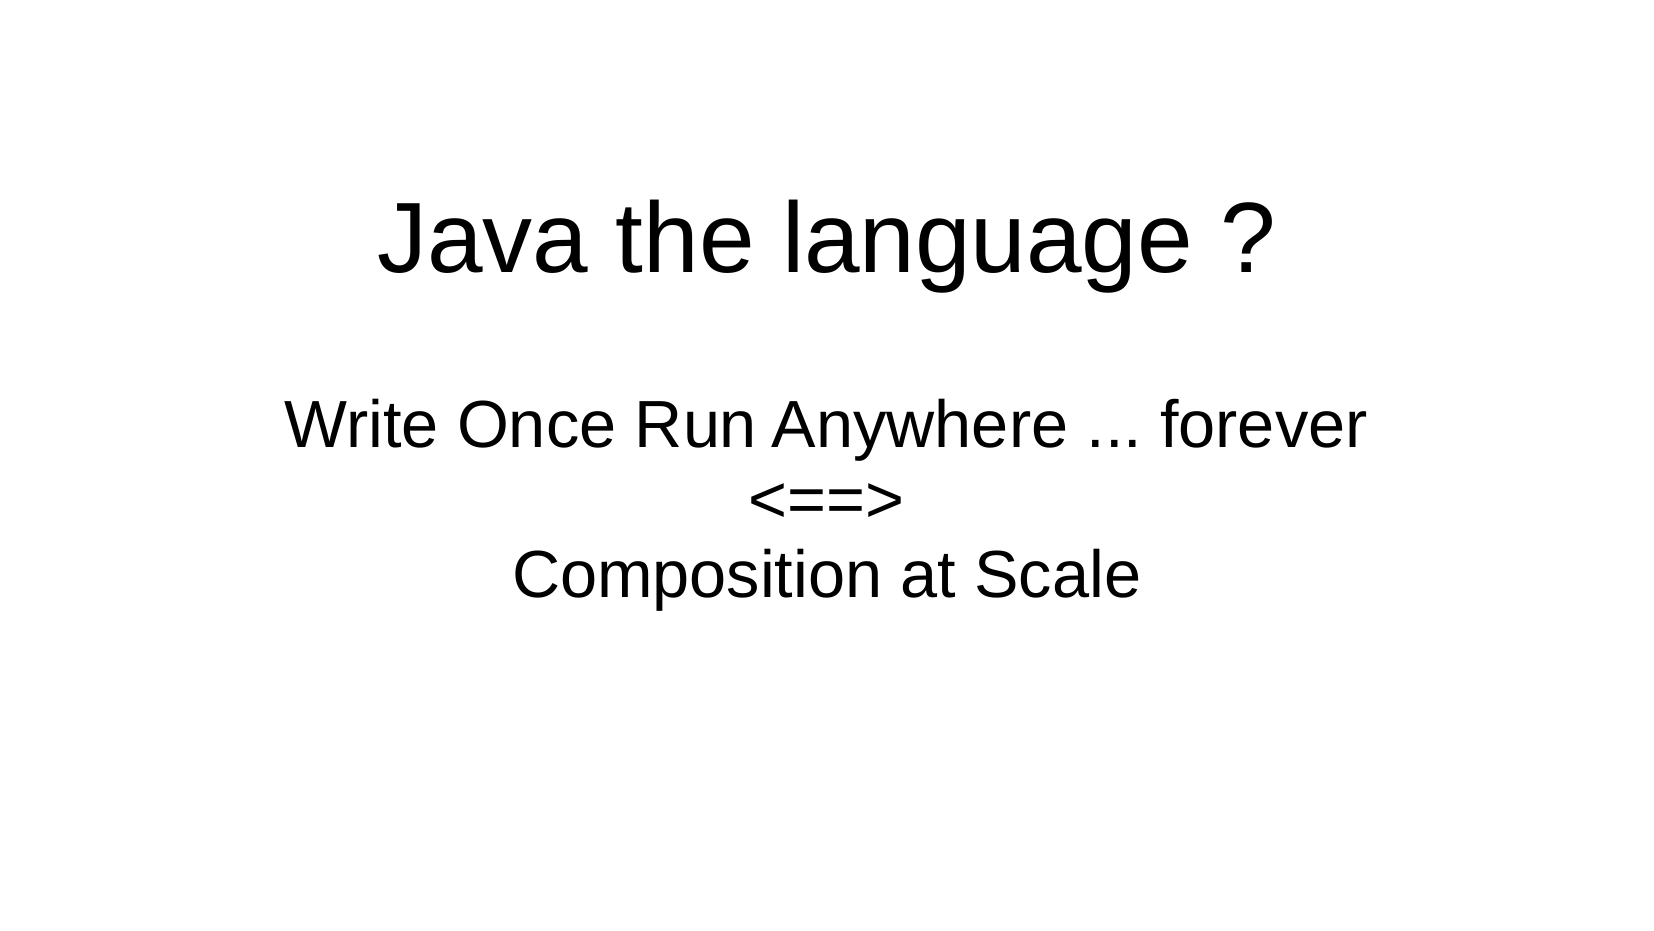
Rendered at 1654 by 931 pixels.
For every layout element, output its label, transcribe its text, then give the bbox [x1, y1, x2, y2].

subtitle Java the language ? Write Once Run Anywhere ... forever <==> Composition at Scale [82, 37, 1571, 757]
